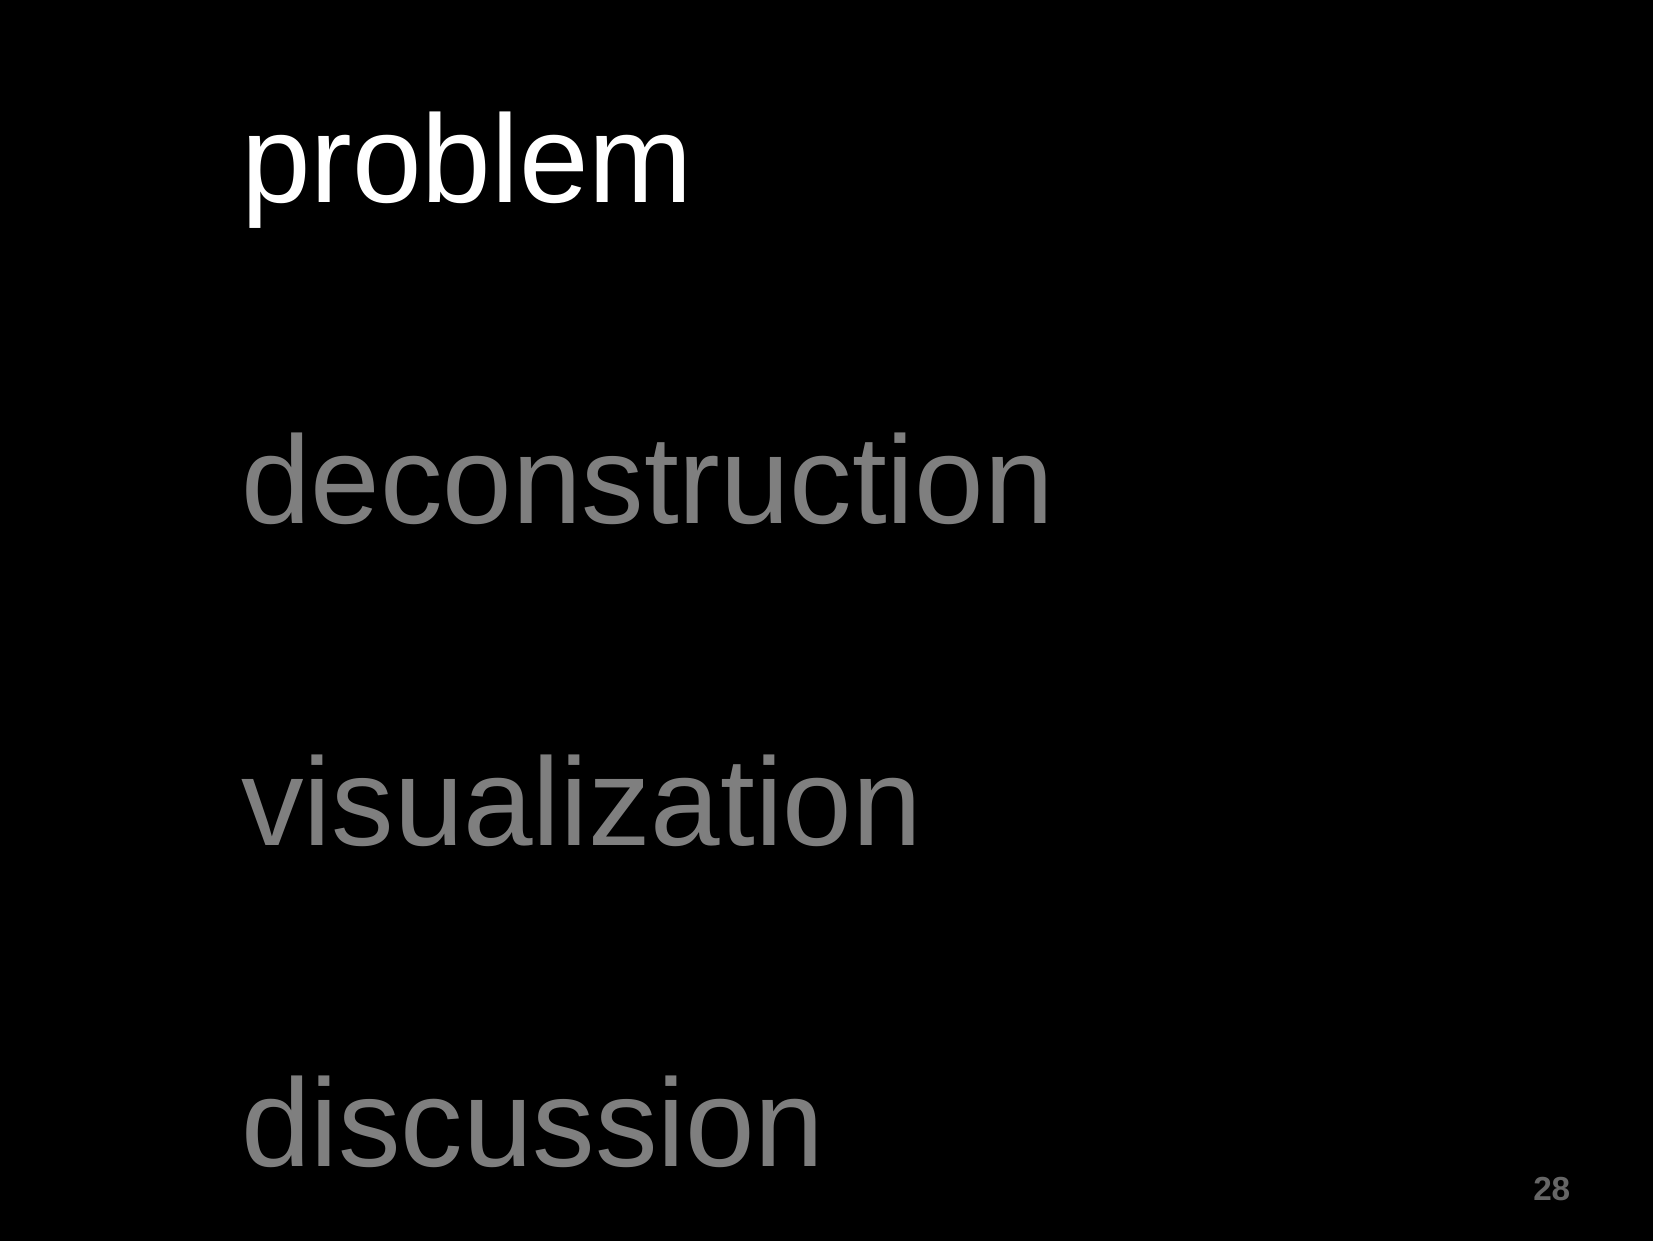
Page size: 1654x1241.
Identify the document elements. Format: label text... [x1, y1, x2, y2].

text_box [180, 375, 1156, 1201]
text_box problem deconstruction visualization discussion [226, 60, 1427, 1180]
